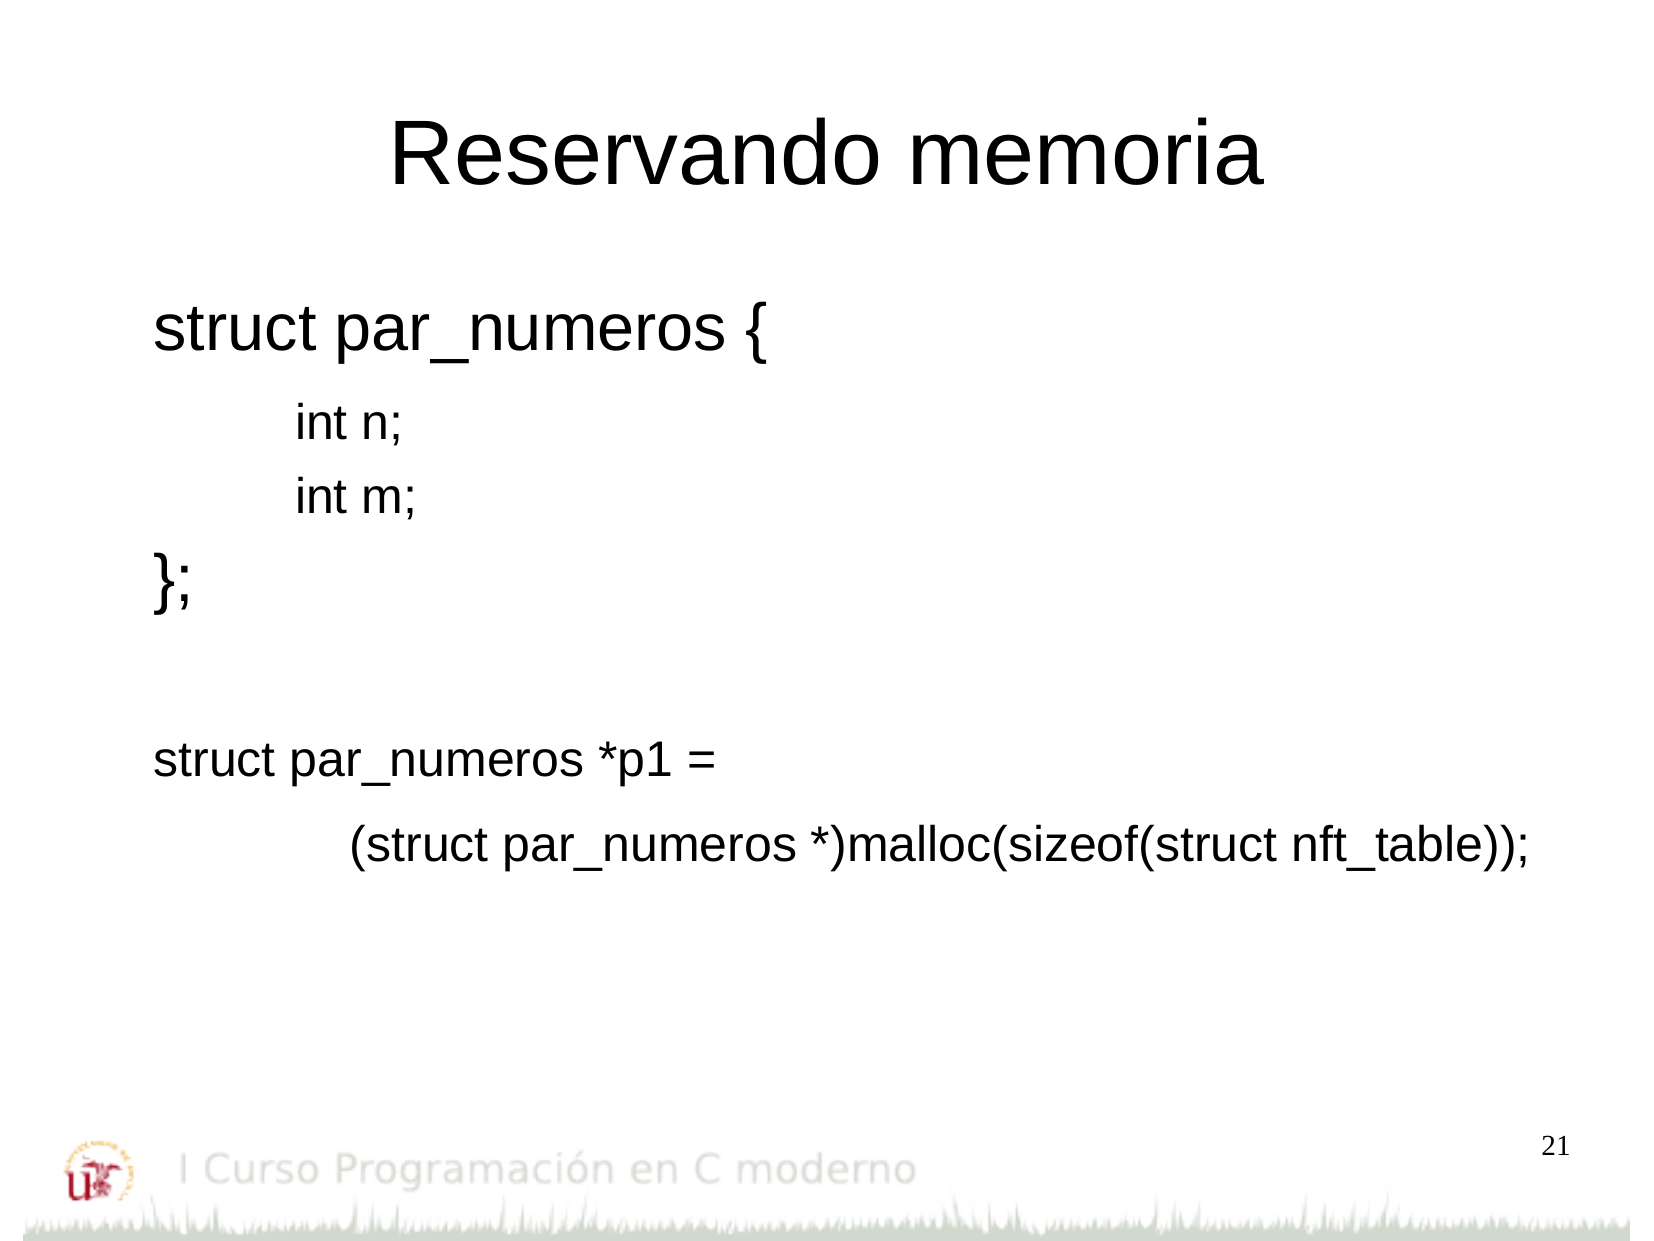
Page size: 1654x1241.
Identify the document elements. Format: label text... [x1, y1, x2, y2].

list struct par_numeros { int n; int m; }; struct par_numeros *p1 = (struct par_numeros *)malloc(sizeof(struct nft_table)); [82, 290, 1538, 1010]
picture [23, 1136, 1630, 1241]
title Reservando memoria [82, 49, 1571, 257]
